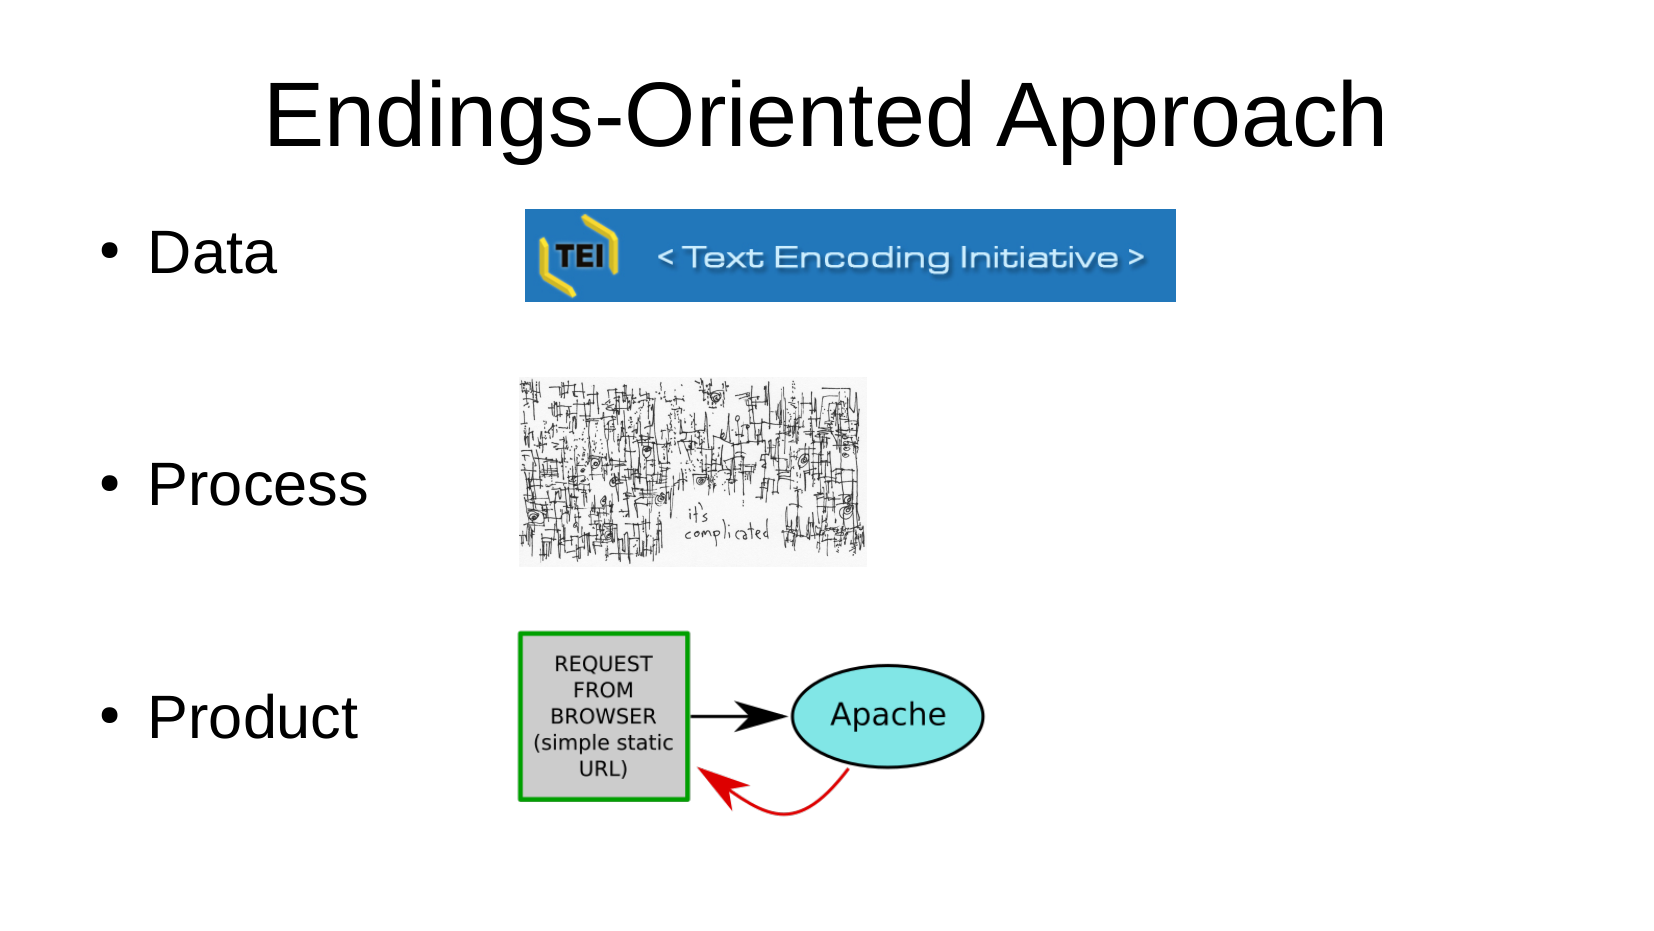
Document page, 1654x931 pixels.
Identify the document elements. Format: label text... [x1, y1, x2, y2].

list Data Process Product [82, 217, 809, 758]
picture [519, 377, 867, 567]
title Endings-Oriented Approach [82, 37, 1571, 193]
picture [525, 209, 1176, 302]
picture [507, 620, 1004, 827]
